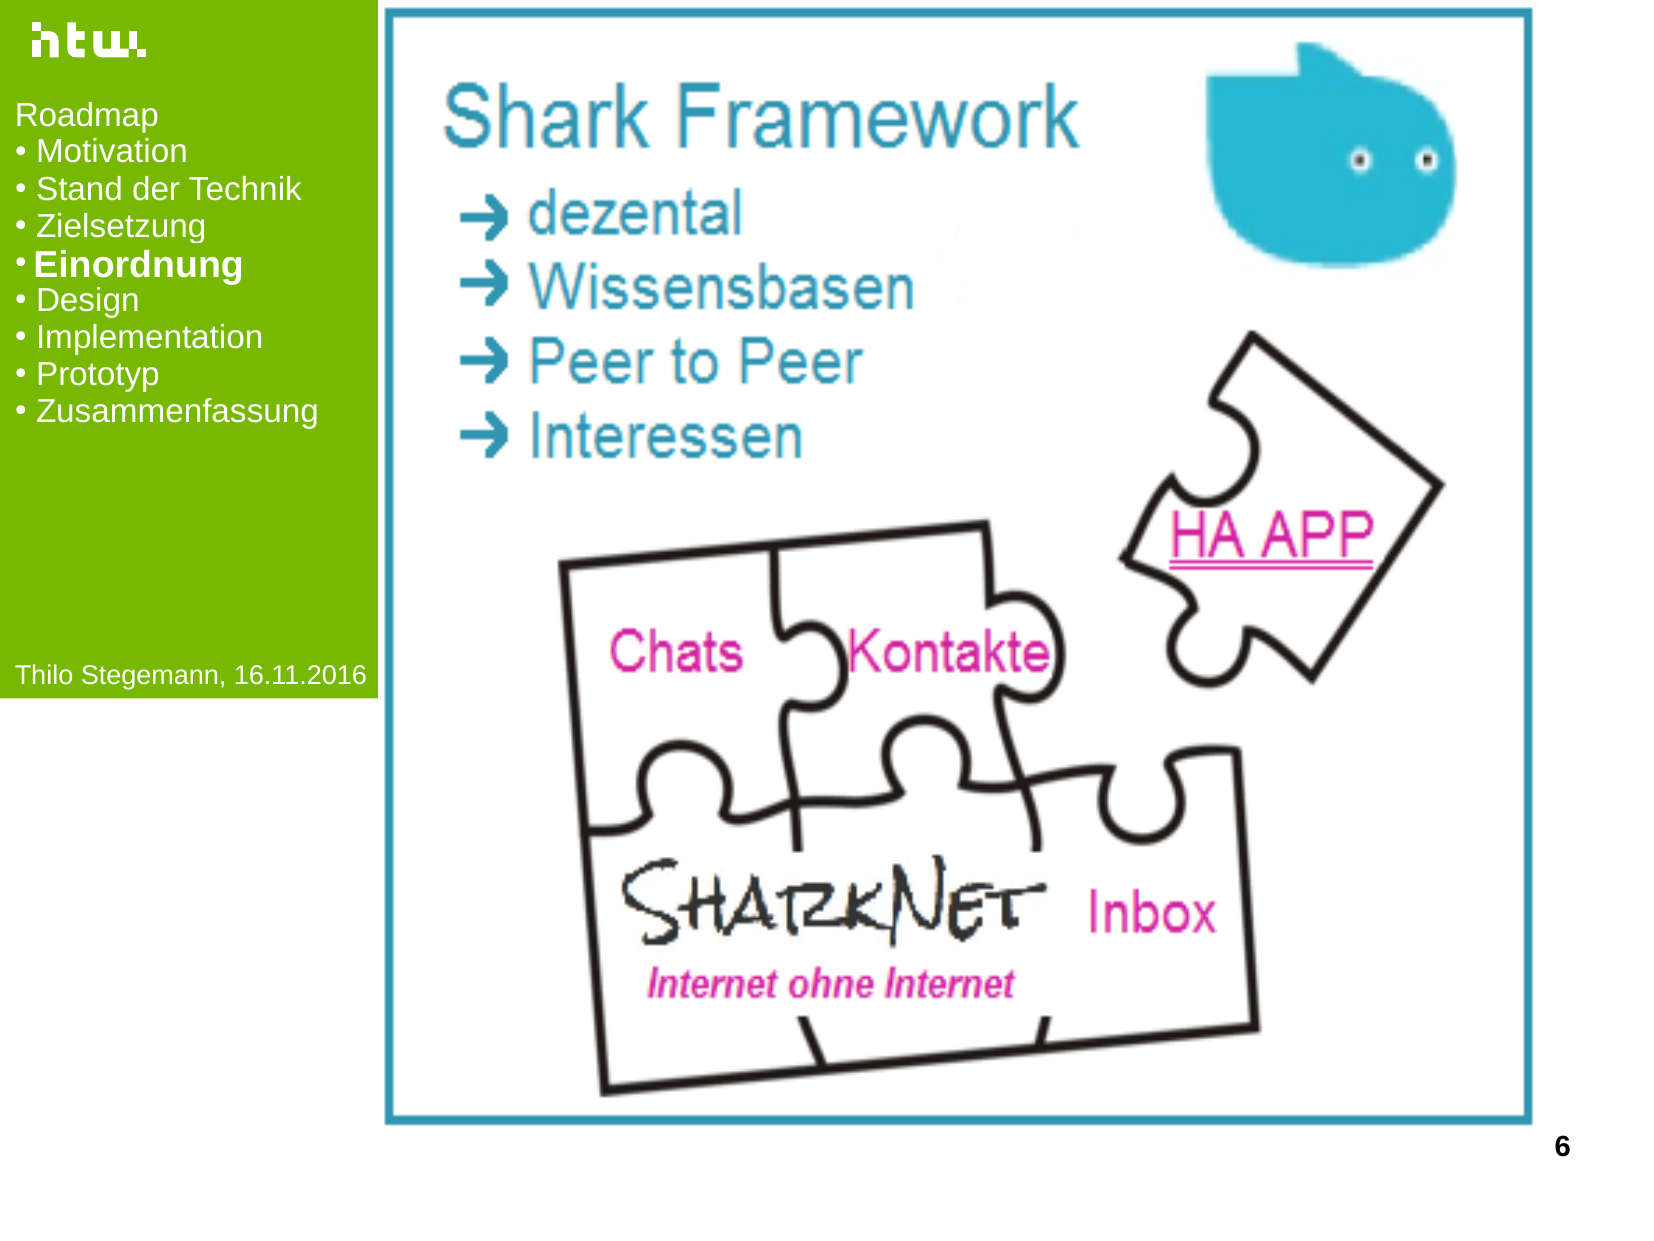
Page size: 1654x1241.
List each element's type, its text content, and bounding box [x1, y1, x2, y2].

picture [383, 6, 1536, 1129]
text_box Einordnung [38, 243, 240, 285]
